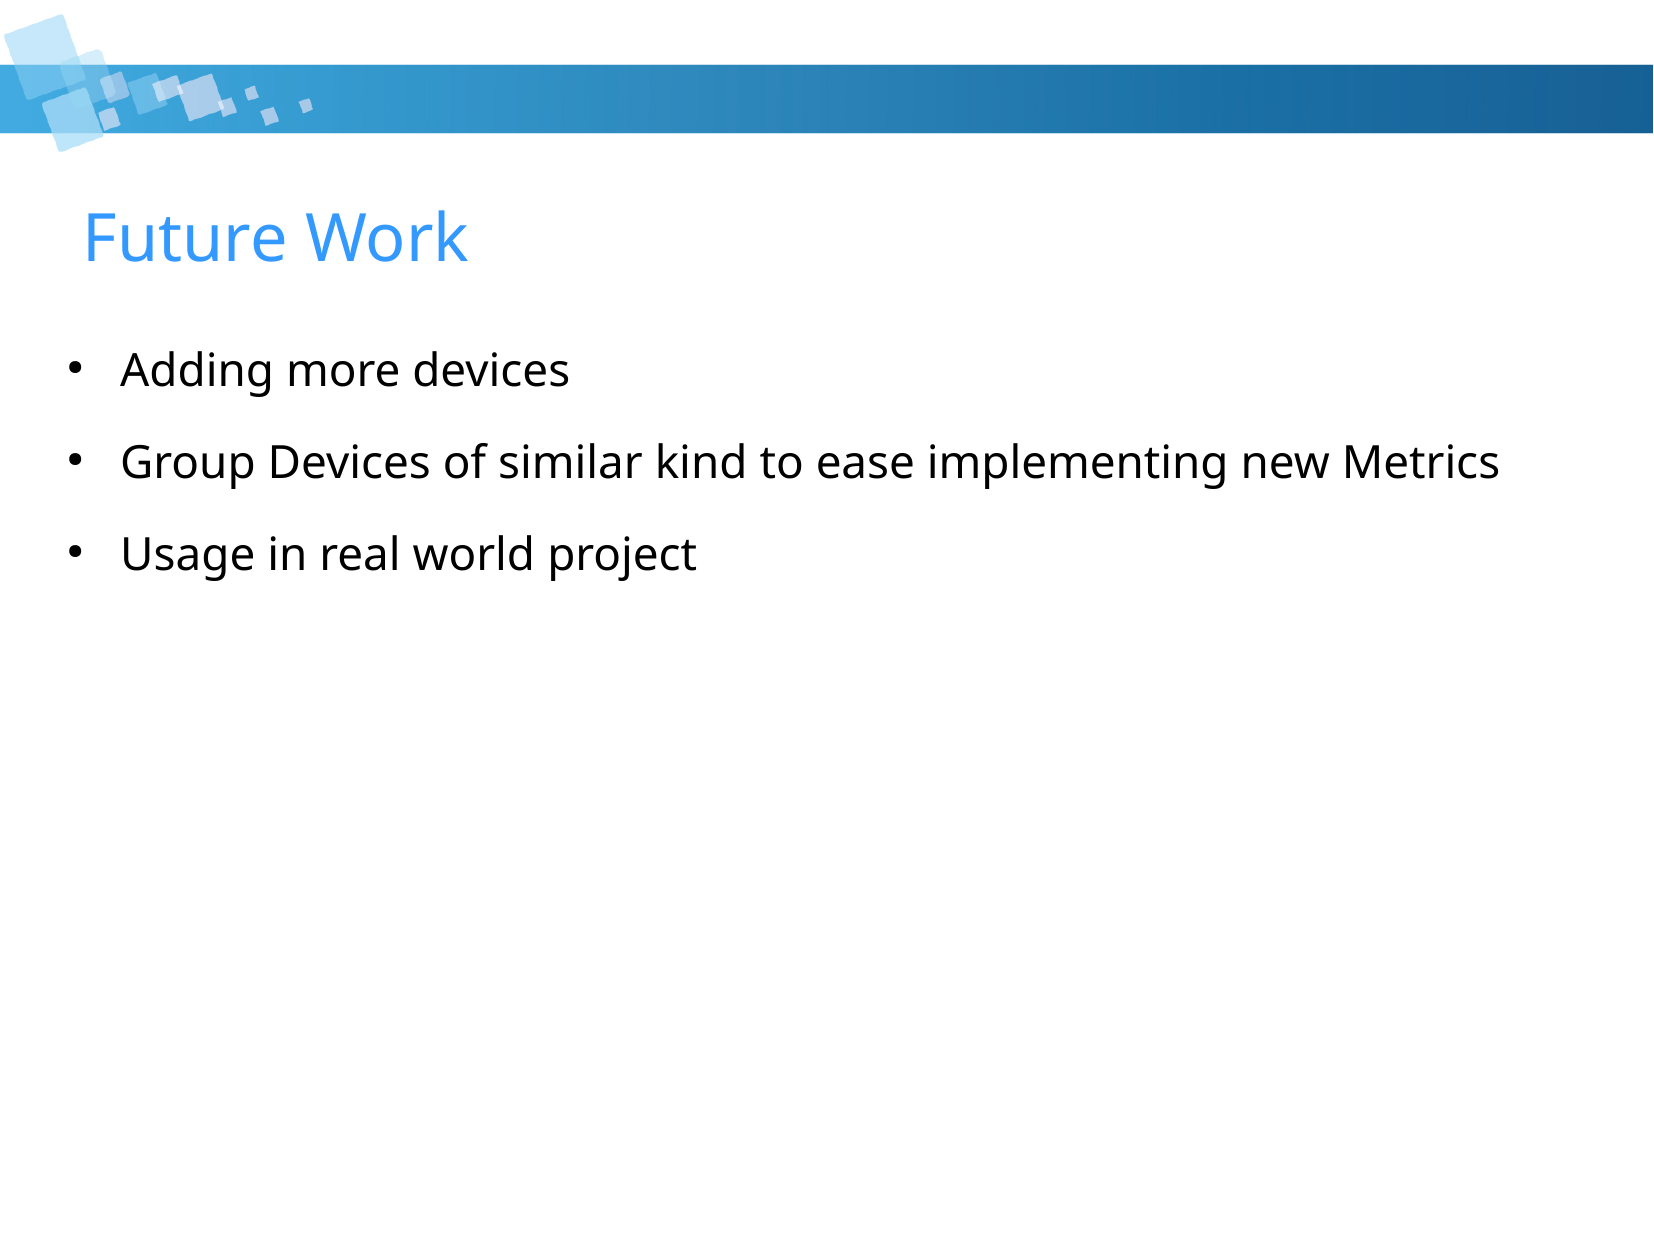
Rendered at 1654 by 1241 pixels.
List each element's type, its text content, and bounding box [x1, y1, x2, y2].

list Adding more devices Group Devices of similar kind to ease implementing new Metrics Usage in real world project [49, 337, 1538, 1057]
title Future Work [82, 132, 1571, 340]
picture [0, 0, 1653, 1238]
